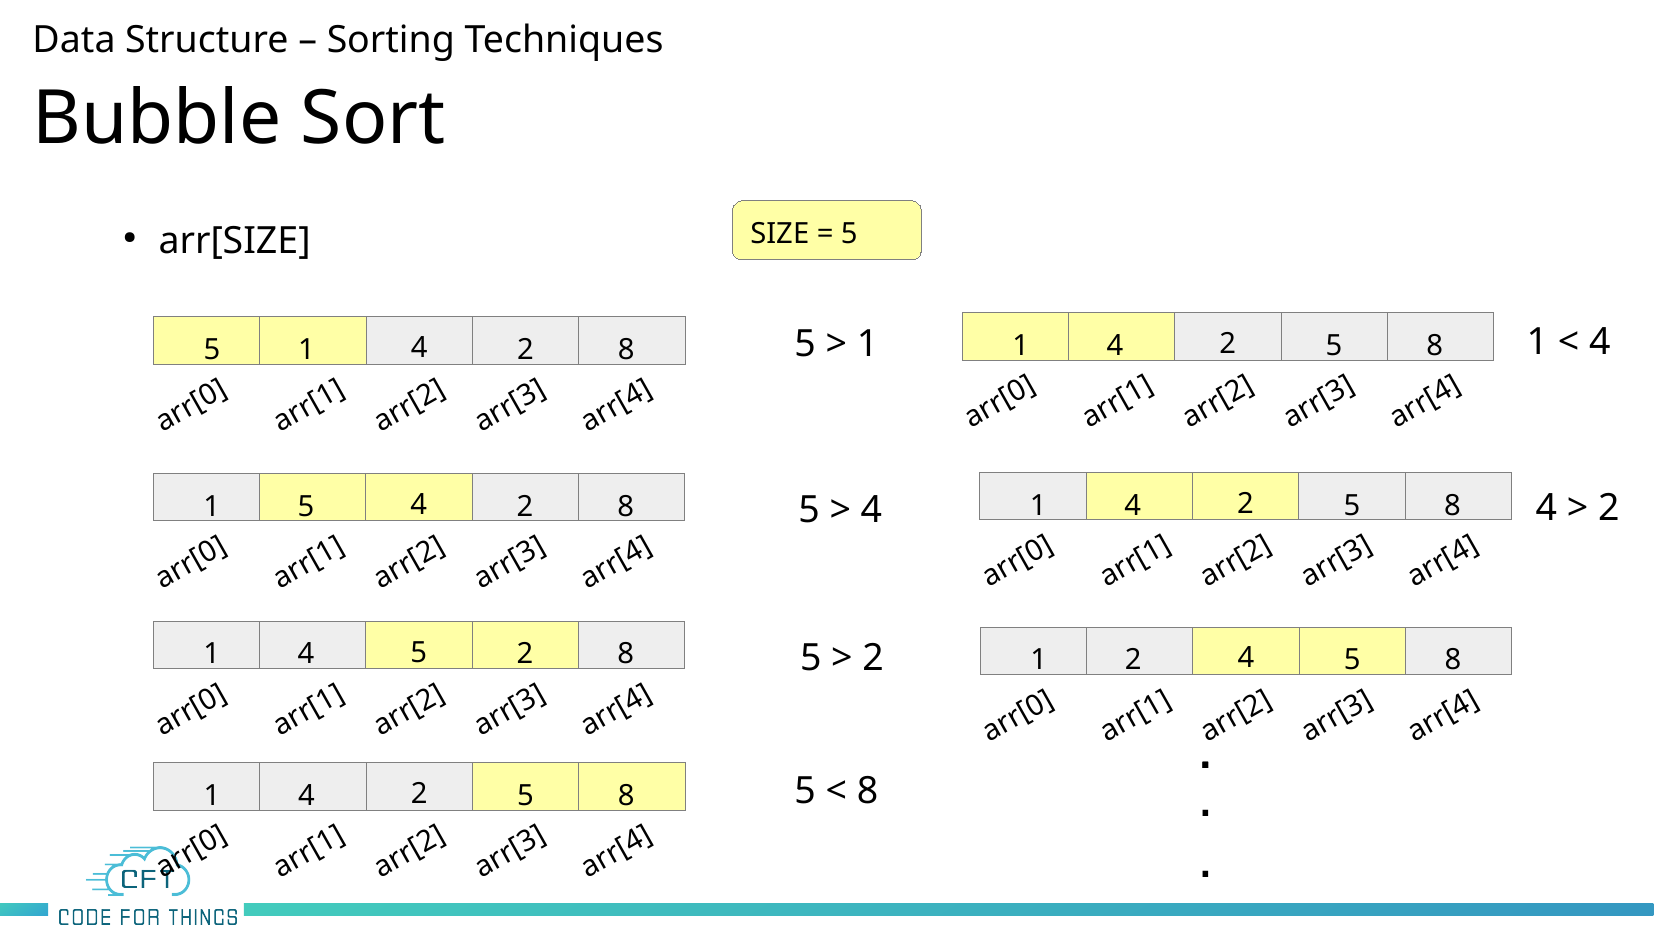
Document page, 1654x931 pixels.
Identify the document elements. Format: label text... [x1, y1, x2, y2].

text_box arr[2] [1157, 338, 1294, 454]
text_box [153, 316, 686, 365]
text_box arr[2] [1174, 519, 1311, 613]
text_box 5 > 1 [779, 309, 913, 368]
text_box . [1182, 708, 1229, 755]
text_box arr[3] [1275, 498, 1417, 613]
text_box 4 [1109, 476, 1158, 526]
text_box arr[4] [1368, 338, 1506, 454]
text_box arr[4] [558, 499, 697, 615]
text_box arr[0] [956, 498, 1098, 613]
text_box arr[1] [248, 354, 385, 458]
text_box 2 [1110, 631, 1159, 681]
text_box 5 [1328, 476, 1377, 526]
text_box 5 < 8 [779, 755, 913, 815]
text_box 2 [1204, 315, 1253, 365]
picture [59, 846, 237, 925]
text_box 8 [603, 320, 652, 370]
text_box 5 [395, 623, 444, 673]
text_box arr[1] [247, 521, 384, 615]
text_box arr[3] [1257, 338, 1400, 454]
text_box 5 > 2 [785, 623, 918, 682]
text_box 4 [283, 766, 332, 817]
text_box arr[4] [559, 811, 697, 904]
text_box . [1182, 755, 1229, 817]
text_box 8 [603, 766, 652, 817]
text_box arr[2] [348, 521, 485, 615]
text_box arr[3] [448, 499, 591, 615]
text_box SIZE = 5 [735, 204, 916, 254]
text_box 2 [396, 765, 445, 815]
text_box [962, 312, 1494, 361]
text_box arr[0] [129, 646, 271, 762]
text_box arr[2] [348, 669, 485, 762]
text_box 5 [1329, 631, 1378, 681]
text_box arr[2] [348, 788, 485, 904]
text_box 5 [188, 321, 238, 371]
text_box 2 [1222, 474, 1271, 524]
text_box [732, 200, 922, 260]
text_box 8 [602, 625, 651, 675]
text_box arr[4] [1385, 498, 1524, 613]
text_box 2 [502, 320, 551, 370]
text_box arr[3] [449, 811, 591, 904]
text_box arr[0] [129, 499, 271, 615]
text_box 4 [1091, 316, 1141, 367]
text_box 4 > 2 [1520, 473, 1654, 532]
text_box arr[3] [1276, 675, 1418, 768]
text_box 1 [188, 625, 237, 675]
text_box 5 [1310, 316, 1360, 367]
text_box arr[3] [449, 342, 591, 458]
text_box arr[2] [1189, 675, 1312, 754]
text_box arr[2] [348, 342, 485, 458]
text_box 1 [283, 320, 332, 370]
text_box 8 [1411, 316, 1460, 367]
text_box [980, 627, 1512, 675]
text_box arr[4] [1386, 652, 1524, 768]
text_box 5 [502, 766, 551, 817]
text_box . [1182, 817, 1229, 898]
text_box 1 [1015, 631, 1064, 681]
text_box 8 [602, 477, 651, 527]
text_box arr[SIZE] [108, 205, 353, 272]
text_box 1 [188, 477, 237, 527]
text_box 2 [501, 477, 551, 527]
text_box [153, 473, 685, 521]
text_box arr[3] [448, 669, 591, 762]
text_box [153, 762, 686, 811]
text_box 1 [1015, 476, 1064, 526]
text_box 4 [282, 625, 332, 675]
text_box 8 [1429, 631, 1479, 681]
text_box 5 > 4 [783, 474, 917, 534]
text_box arr[1] [1056, 349, 1193, 454]
text_box 1 [188, 767, 238, 817]
text_box 2 [501, 625, 551, 675]
text_box 1 [997, 317, 1046, 367]
text_box 8 [1429, 476, 1478, 526]
text_box arr[4] [559, 342, 697, 458]
text_box [153, 621, 685, 669]
text_box 1 < 4 [1511, 307, 1645, 366]
text_box 4 [396, 319, 445, 369]
text_box arr[0] [130, 788, 271, 904]
title Data Structure – Sorting Techniques Bubble Sort [32, 12, 1184, 166]
text_box arr[1] [247, 646, 384, 762]
text_box 4 [1222, 629, 1271, 679]
text_box 4 [395, 475, 444, 525]
text_box [979, 472, 1512, 520]
text_box arr[0] [938, 361, 1080, 454]
text_box arr[0] [957, 652, 1098, 768]
text_box arr[1] [1074, 652, 1211, 768]
text_box arr[0] [130, 365, 271, 458]
text_box arr[1] [248, 788, 385, 904]
text_box 5 [282, 477, 332, 527]
text_box arr[1] [1074, 520, 1211, 613]
text_box arr[4] [558, 646, 697, 762]
